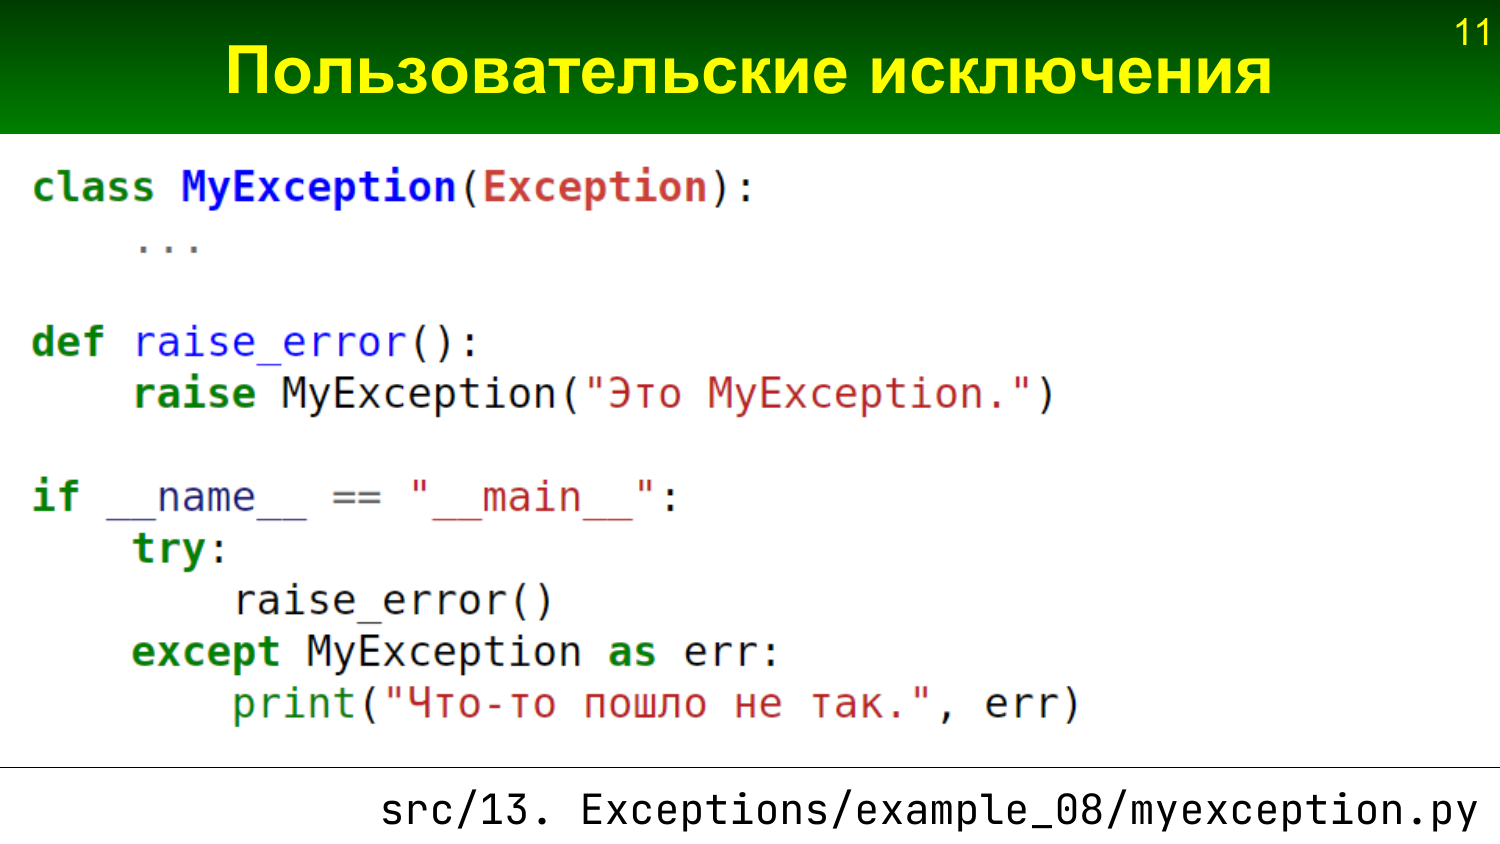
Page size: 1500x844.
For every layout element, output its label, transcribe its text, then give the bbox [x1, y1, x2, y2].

title Пользовательские исключения [75, 19, 1426, 115]
picture [19, 153, 1093, 735]
title src/13. Exceptions/example_08/myexception.py [6, 765, 1495, 844]
